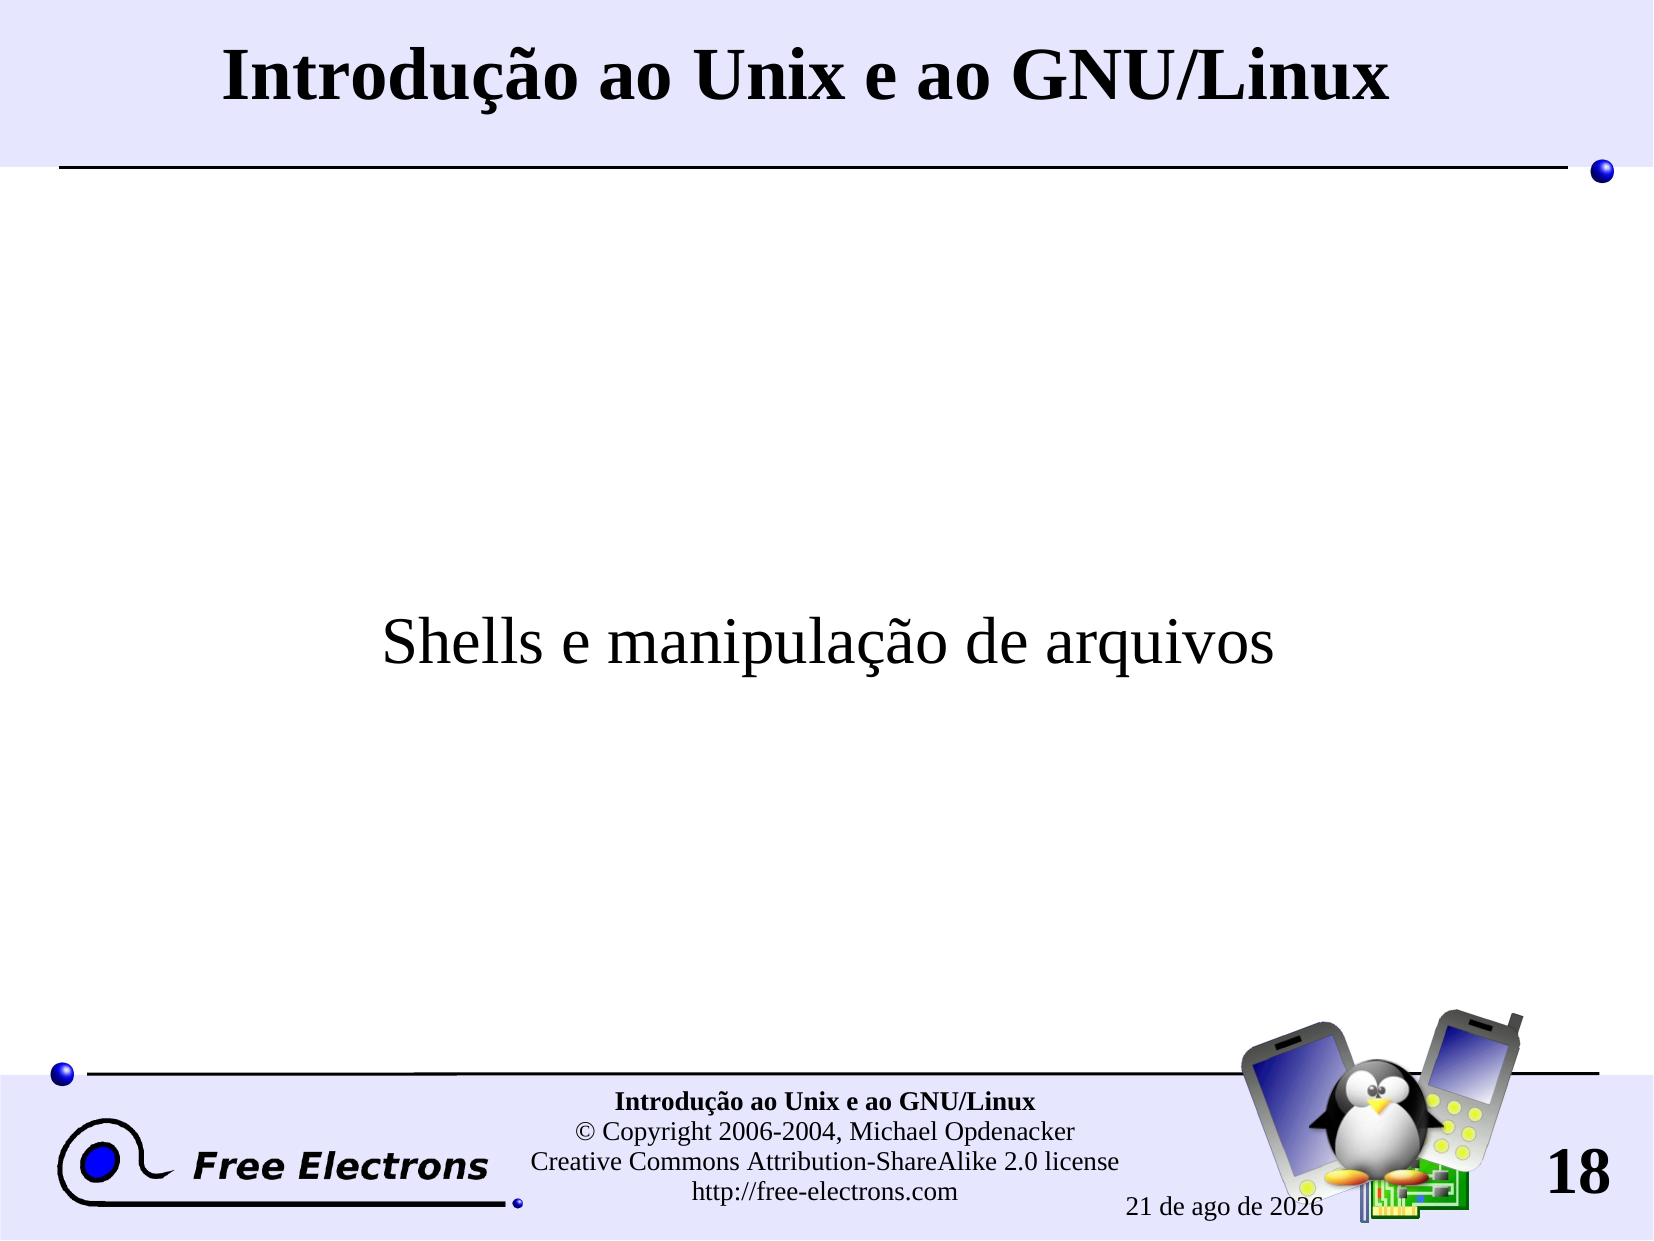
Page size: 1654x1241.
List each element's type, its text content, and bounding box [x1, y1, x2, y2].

subtitle Shells e manipulação de arquivos [105, 216, 1518, 1066]
picture [1231, 1007, 1538, 1241]
title Introdução ao Unix e ao GNU/Linux [60, 12, 1551, 138]
picture [50, 1107, 527, 1216]
picture [1286, 1198, 1293, 1214]
